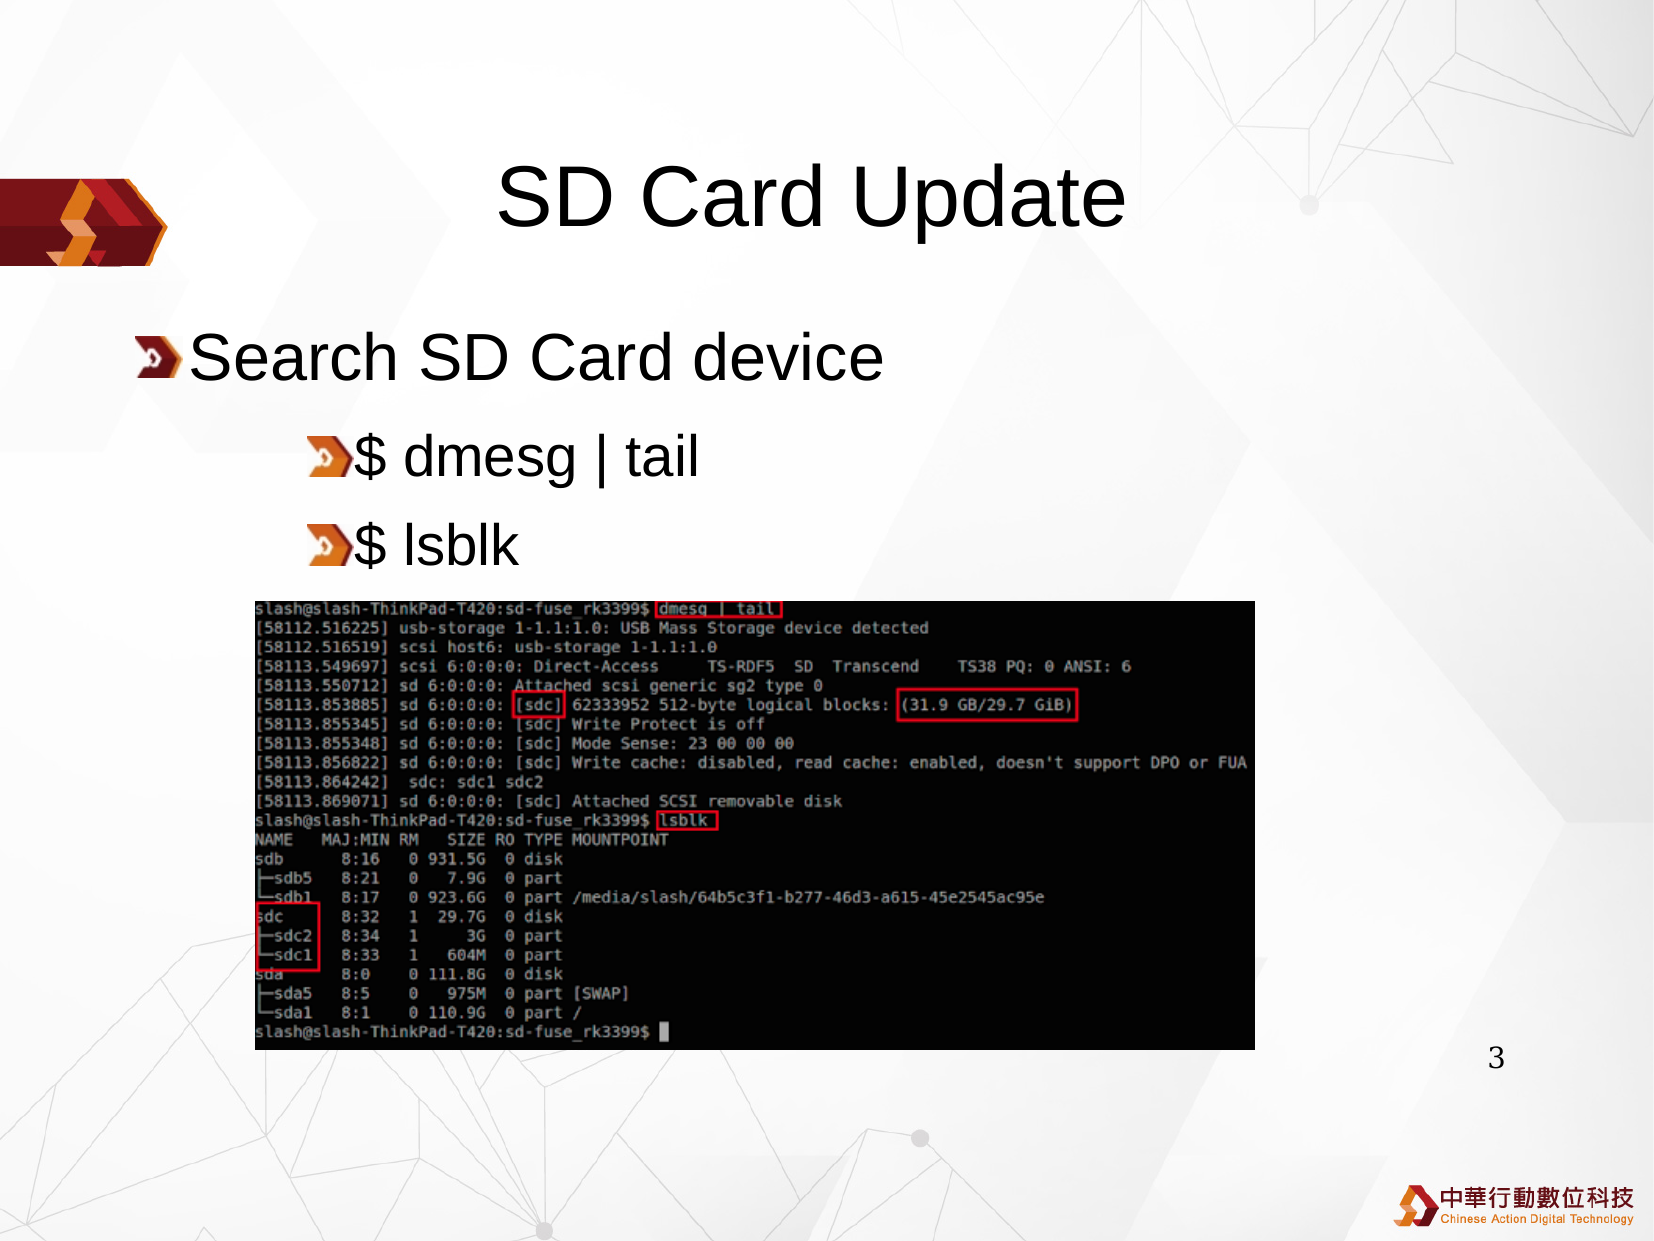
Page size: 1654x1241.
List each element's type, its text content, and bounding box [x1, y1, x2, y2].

list Search SD Card device $ dmesg | tail $ lsblk [118, 319, 1571, 1040]
title SD Card Update [118, 112, 1506, 281]
picture [0, 0, 1654, 1241]
